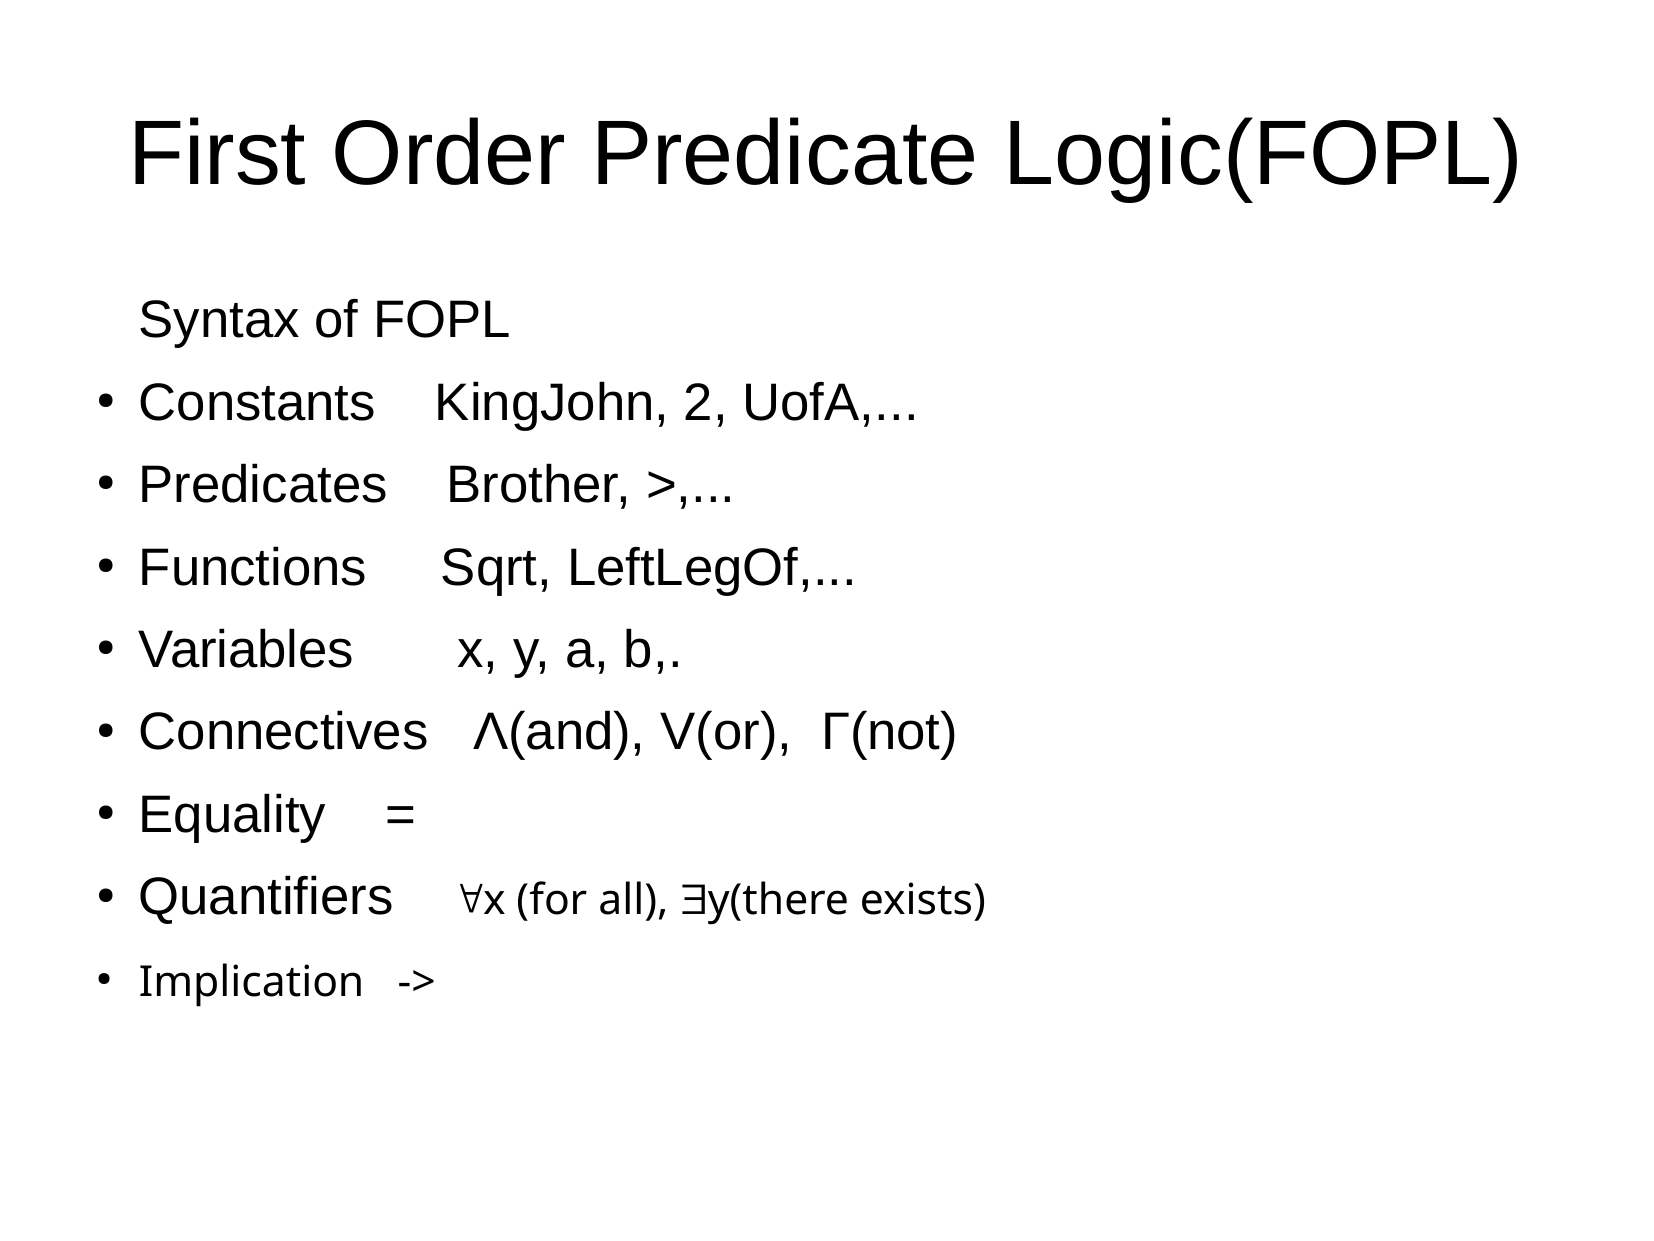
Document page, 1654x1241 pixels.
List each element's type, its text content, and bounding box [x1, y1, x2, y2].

title First Order Predicate Logic(FOPL) [82, 49, 1571, 257]
list Syntax of FOPL Constants KingJohn, 2, UofA,... Predicates Brother, >,... Functions Sqrt, LeftLegOf,... Variables x, y, a, b,. Connectives Λ(and), V(or), Г(not) Equality = Quantifiers x (for all), y(there exists) Implication -> [82, 290, 1571, 1010]
